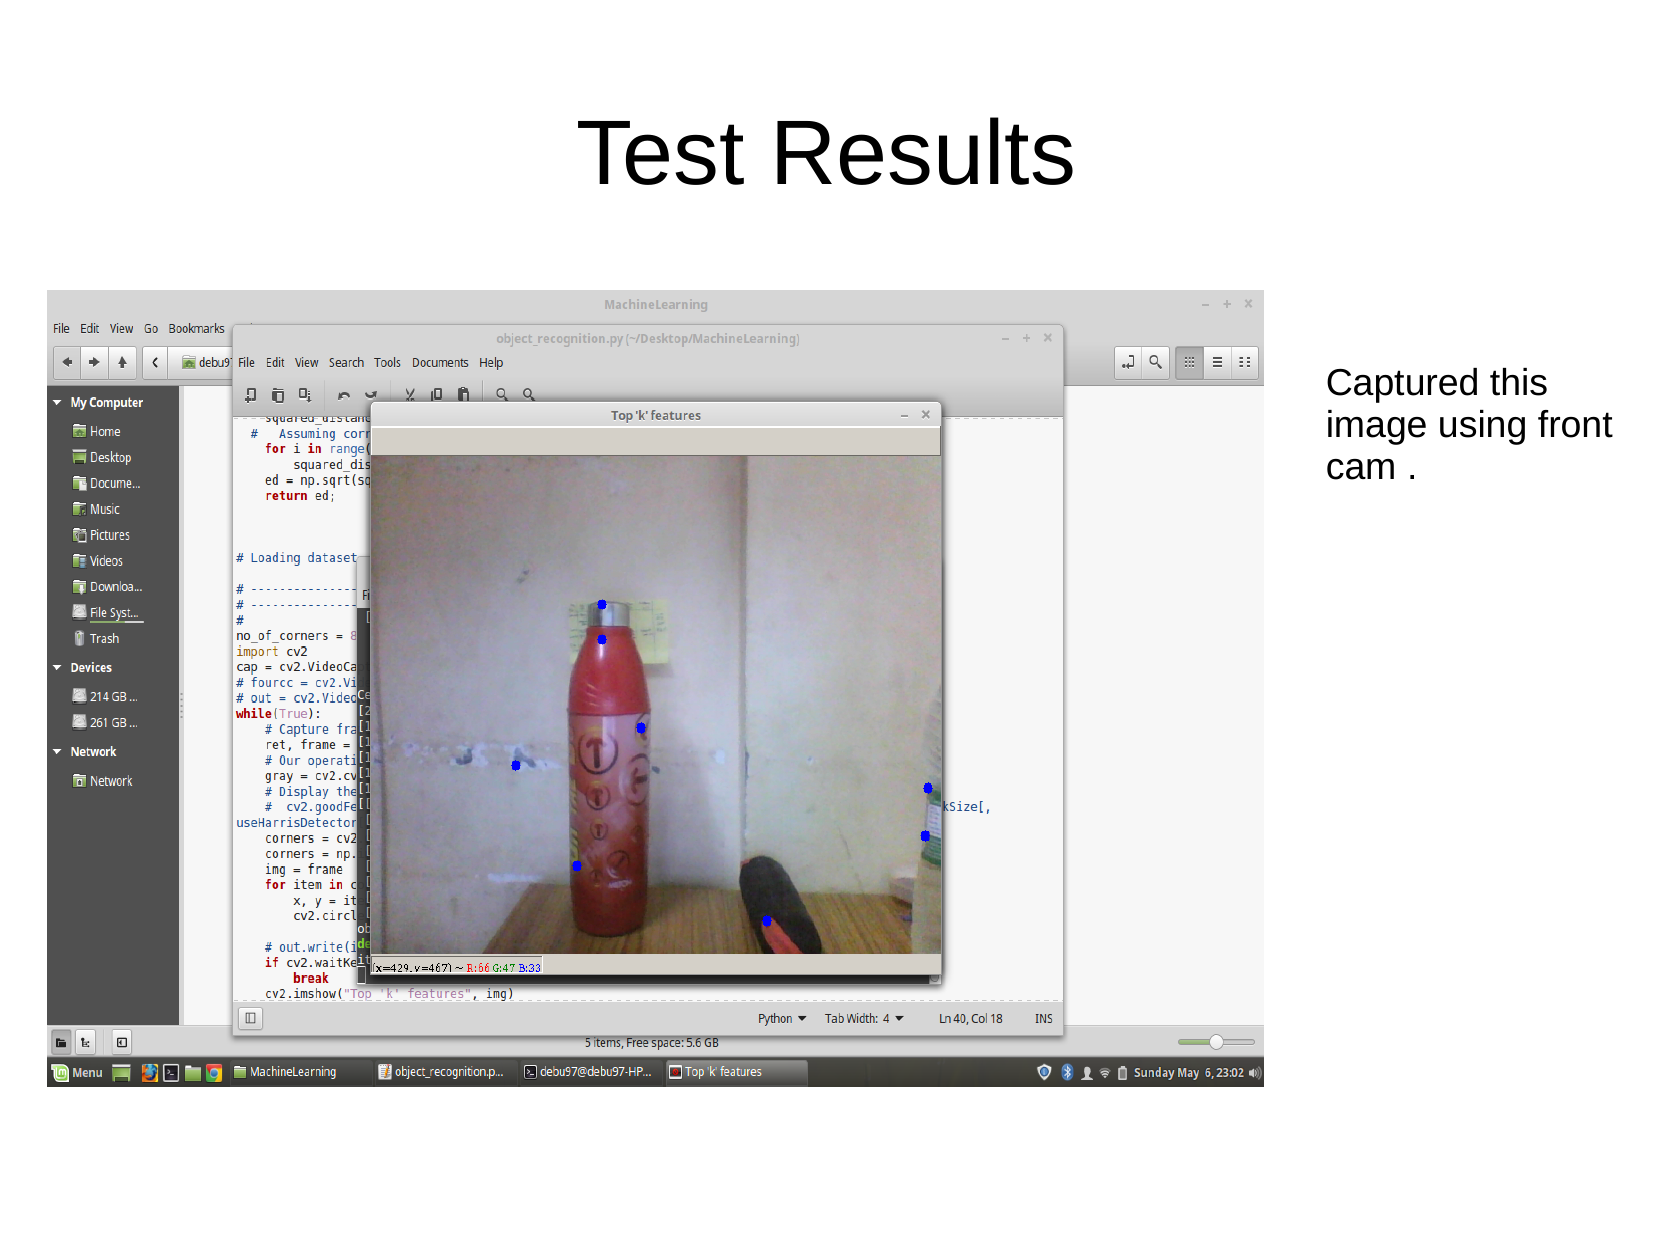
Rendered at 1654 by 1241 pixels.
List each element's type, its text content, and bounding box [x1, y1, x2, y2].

title Test Results [82, 49, 1571, 257]
picture [47, 290, 1264, 1088]
text_box Captured this image using front cam . [1311, 354, 1654, 622]
